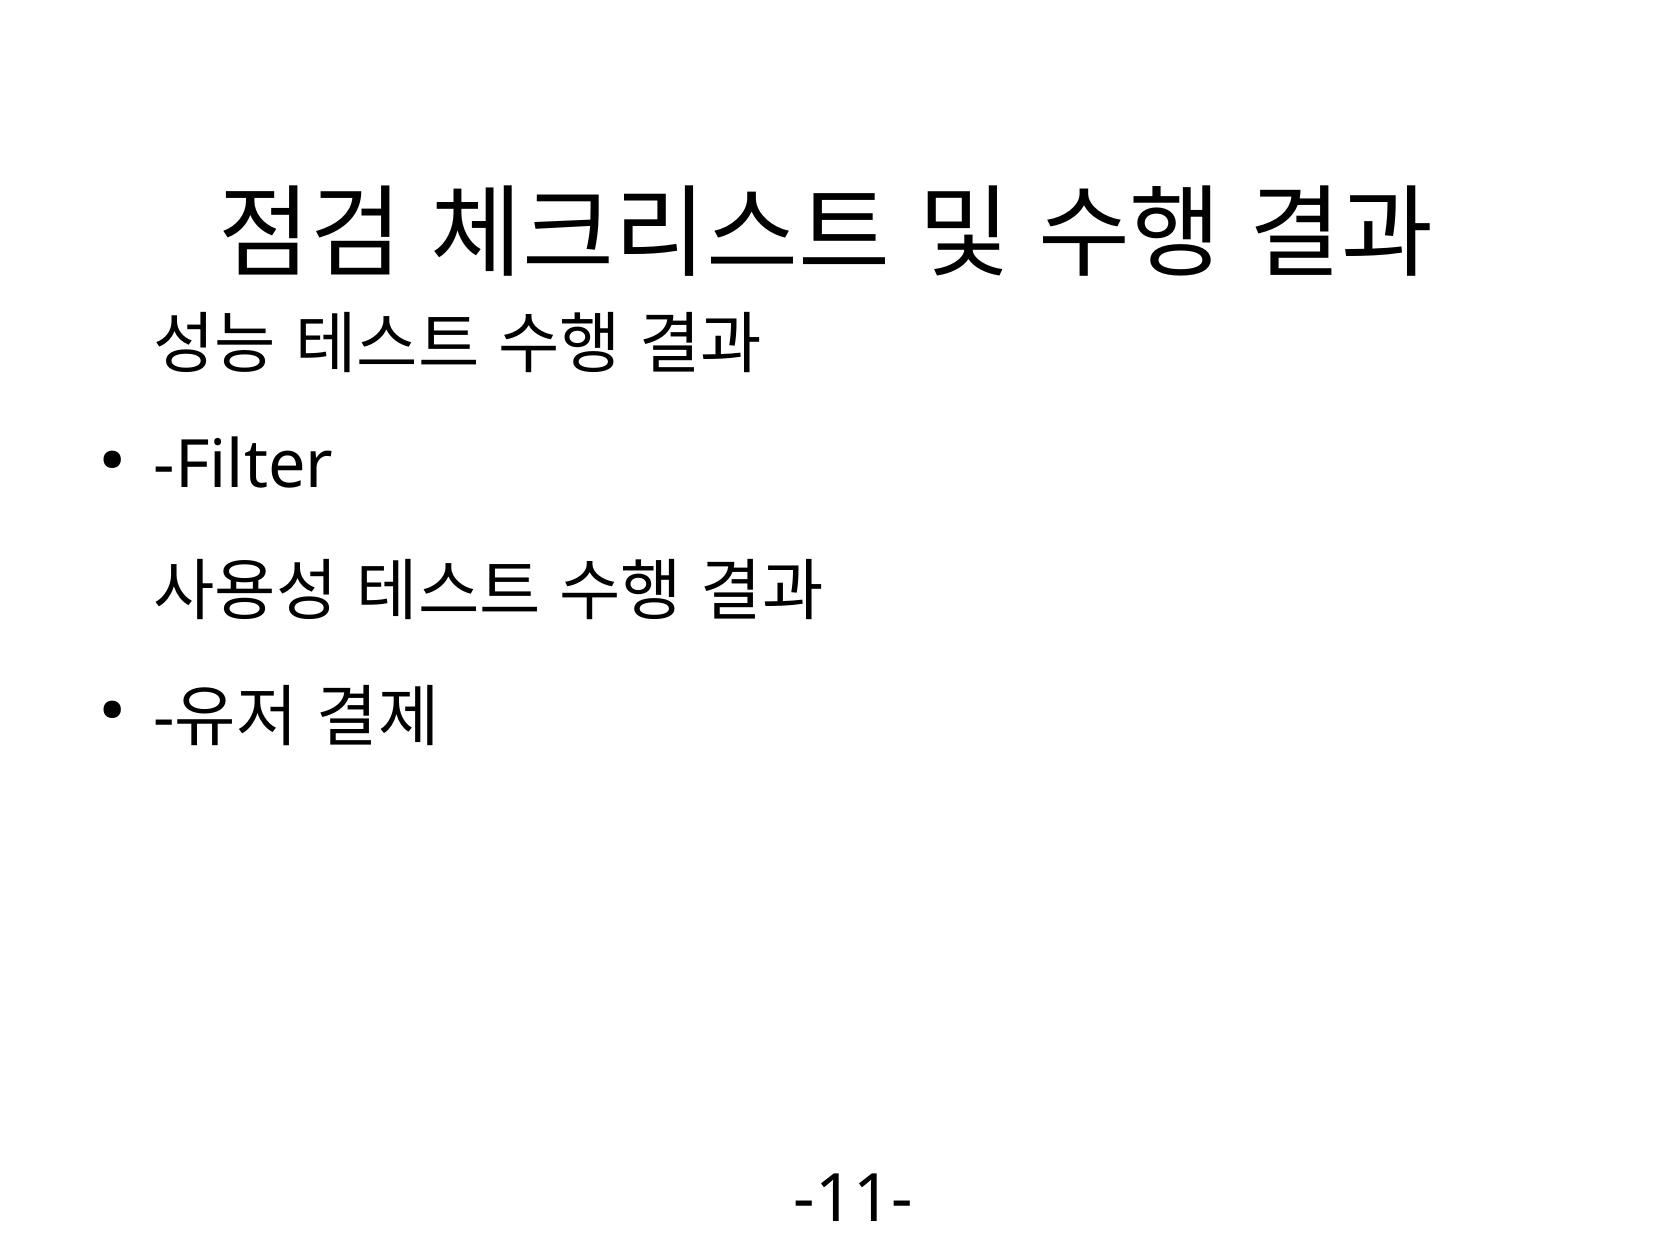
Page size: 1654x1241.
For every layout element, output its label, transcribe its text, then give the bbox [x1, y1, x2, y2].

list 성능 테스트 수행 결과 -Filter 사용성 테스트 수행 결과 -유저 결제 -11- [82, 290, 1571, 1107]
title 점검 체크리스트 및 수행 결과 [82, 38, 1571, 268]
